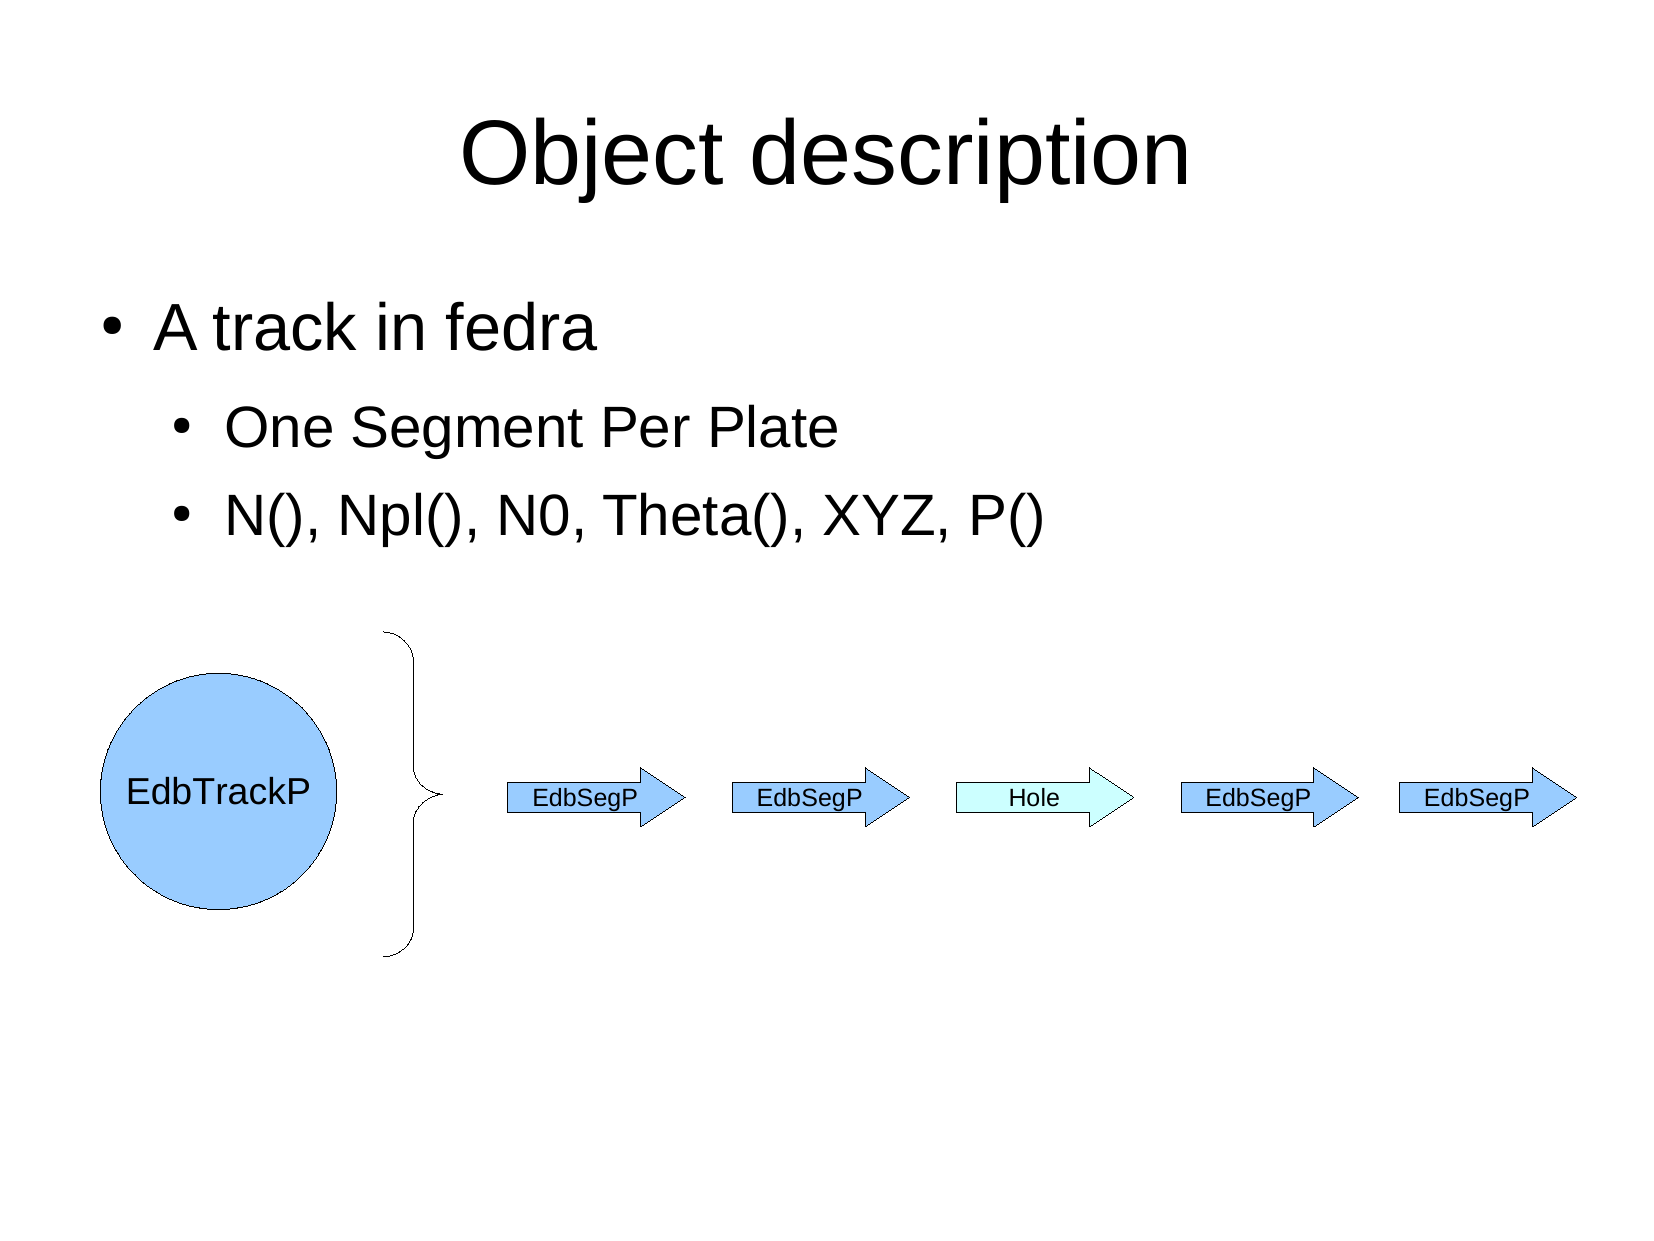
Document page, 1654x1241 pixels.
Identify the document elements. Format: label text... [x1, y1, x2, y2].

text_box Hole [956, 767, 1134, 827]
title Object description [82, 49, 1571, 257]
text_box EdbTrackP [100, 673, 337, 910]
list A track in fedra One Segment Per Plate N(), Npl(), N0, Theta(), XYZ, P() [82, 290, 1571, 1109]
text_box EdbSegP [732, 767, 910, 827]
text_box EdbSegP [1399, 767, 1577, 827]
text_box EdbSegP [1181, 767, 1359, 827]
text_box EdbSegP [507, 767, 686, 827]
